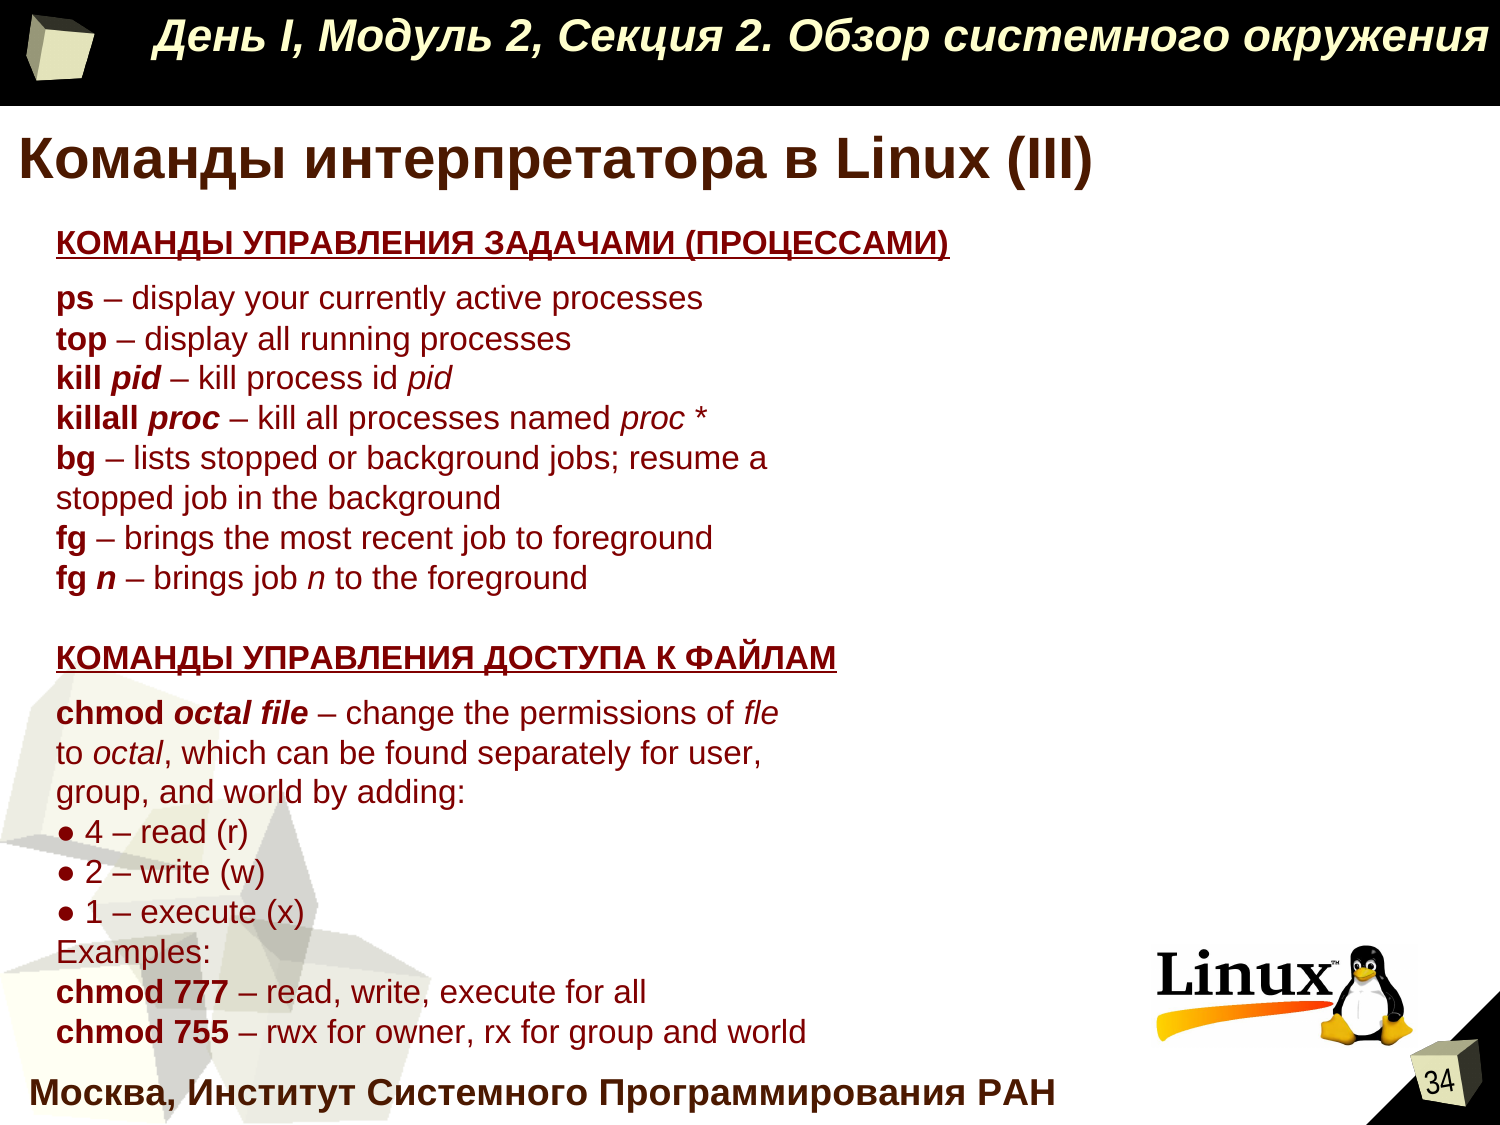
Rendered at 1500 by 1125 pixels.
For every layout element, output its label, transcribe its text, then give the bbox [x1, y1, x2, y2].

picture [1151, 944, 1418, 1048]
picture [0, 659, 433, 1125]
picture [423, 1088, 433, 1102]
text_box КОМАНДЫ УПРАВЛЕНИЯ ЗАДАЧАМИ (ПРОЦЕССАМИ) ps – display your currently active processes top – display all running processes kill pid – kill process id pid killall proc – kill all processes named proc * bg – lists stopped or background jobs; resume a stopped job in the background fg – brings the most recent job to foreground fg n – brings job n to the foreground КОМАНДЫ УПРАВЛЕНИЯ ДОСТУПА К ФАЙЛАМ chmod octal file – change the permissions of fle to octal, which can be found separately for user, group, and world by adding: ● 4 – read (r) ● 2 – write (w) ● 1 – execute (x) Examples: chmod 777 – read, write, execute for all chmod 755 – rwx for owner, rx for group and world [41, 214, 1447, 1058]
text_box Команды интерпретатора в Linux (III) [4, 112, 1500, 198]
